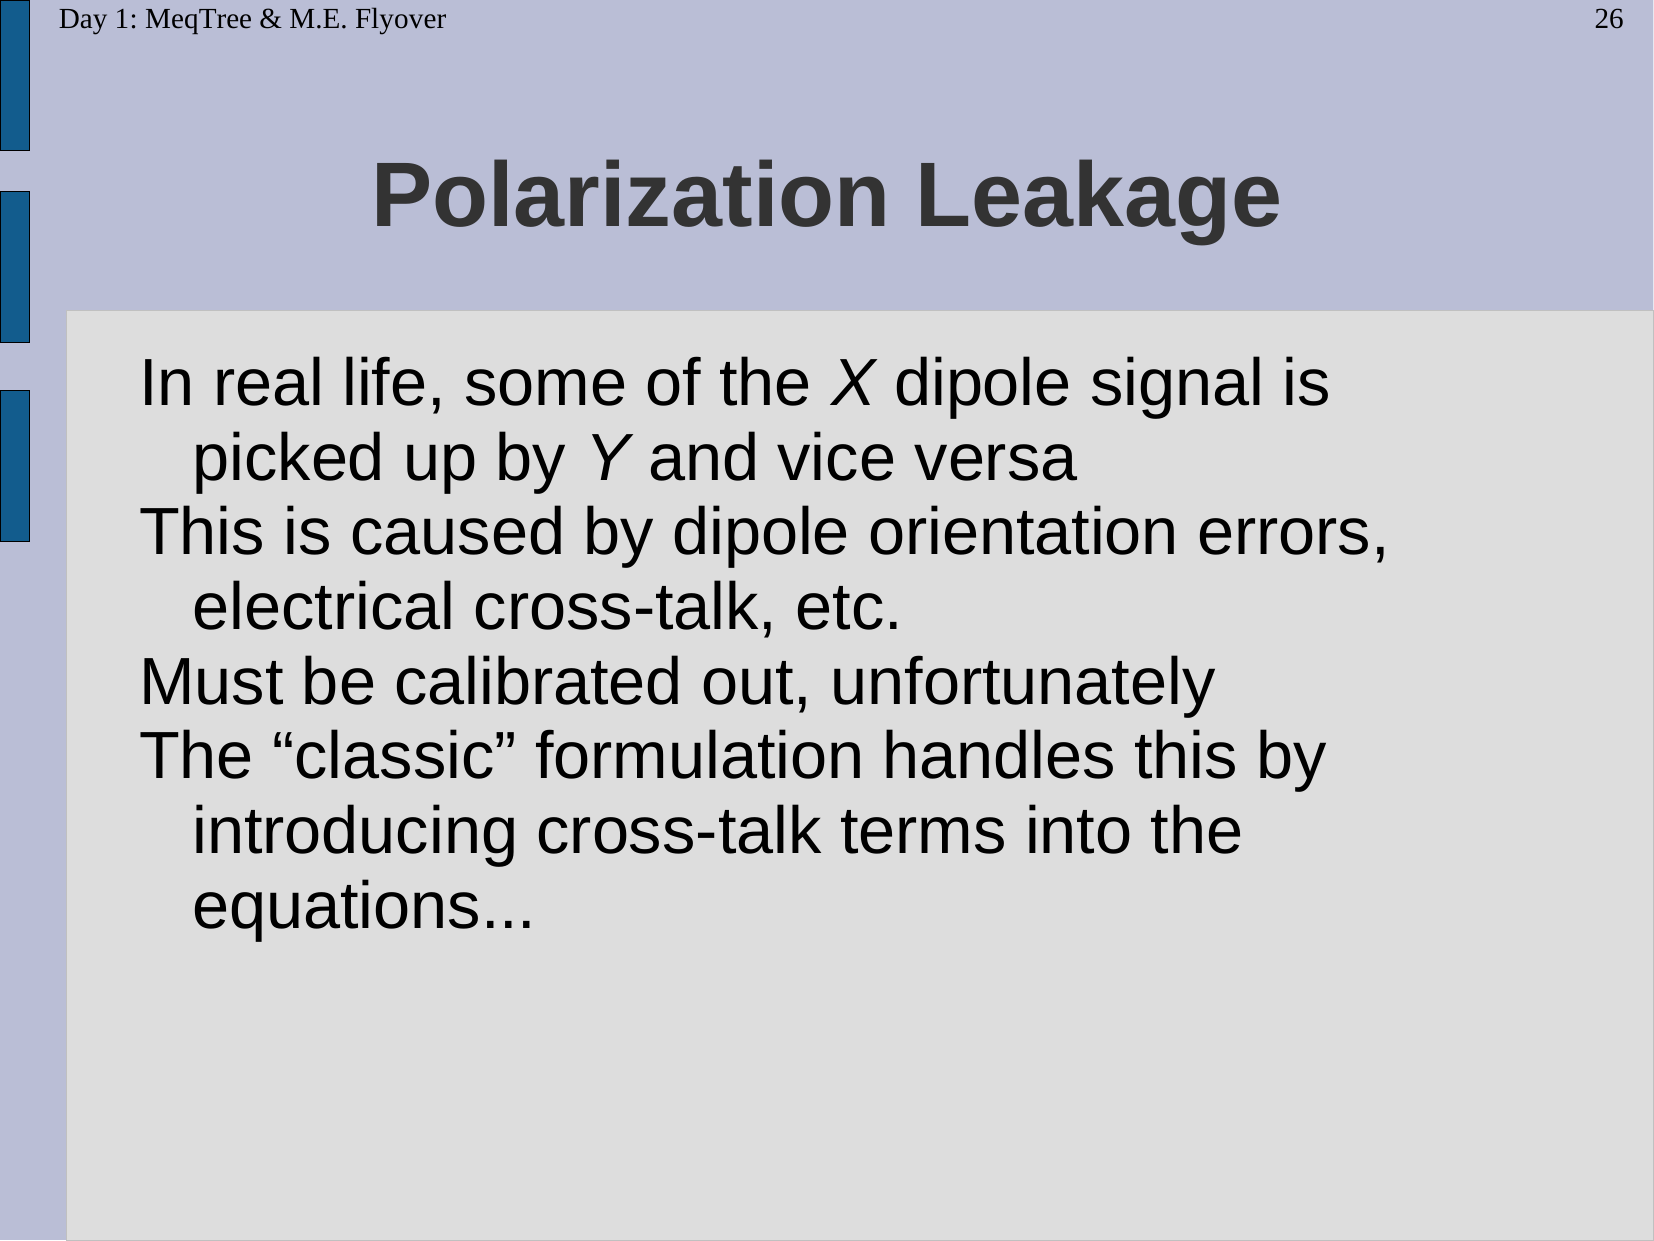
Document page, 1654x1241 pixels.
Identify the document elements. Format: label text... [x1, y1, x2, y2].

title Polarization Leakage [121, 91, 1534, 299]
list In real life, some of the X dipole signal is picked up by Y and vice versa This is caused by dipole orientation errors, electrical cross-talk, etc. Must be calibrated out, unfortunately The “classic” formulation handles this by introducing cross-talk terms into the equations... [121, 344, 1534, 1112]
